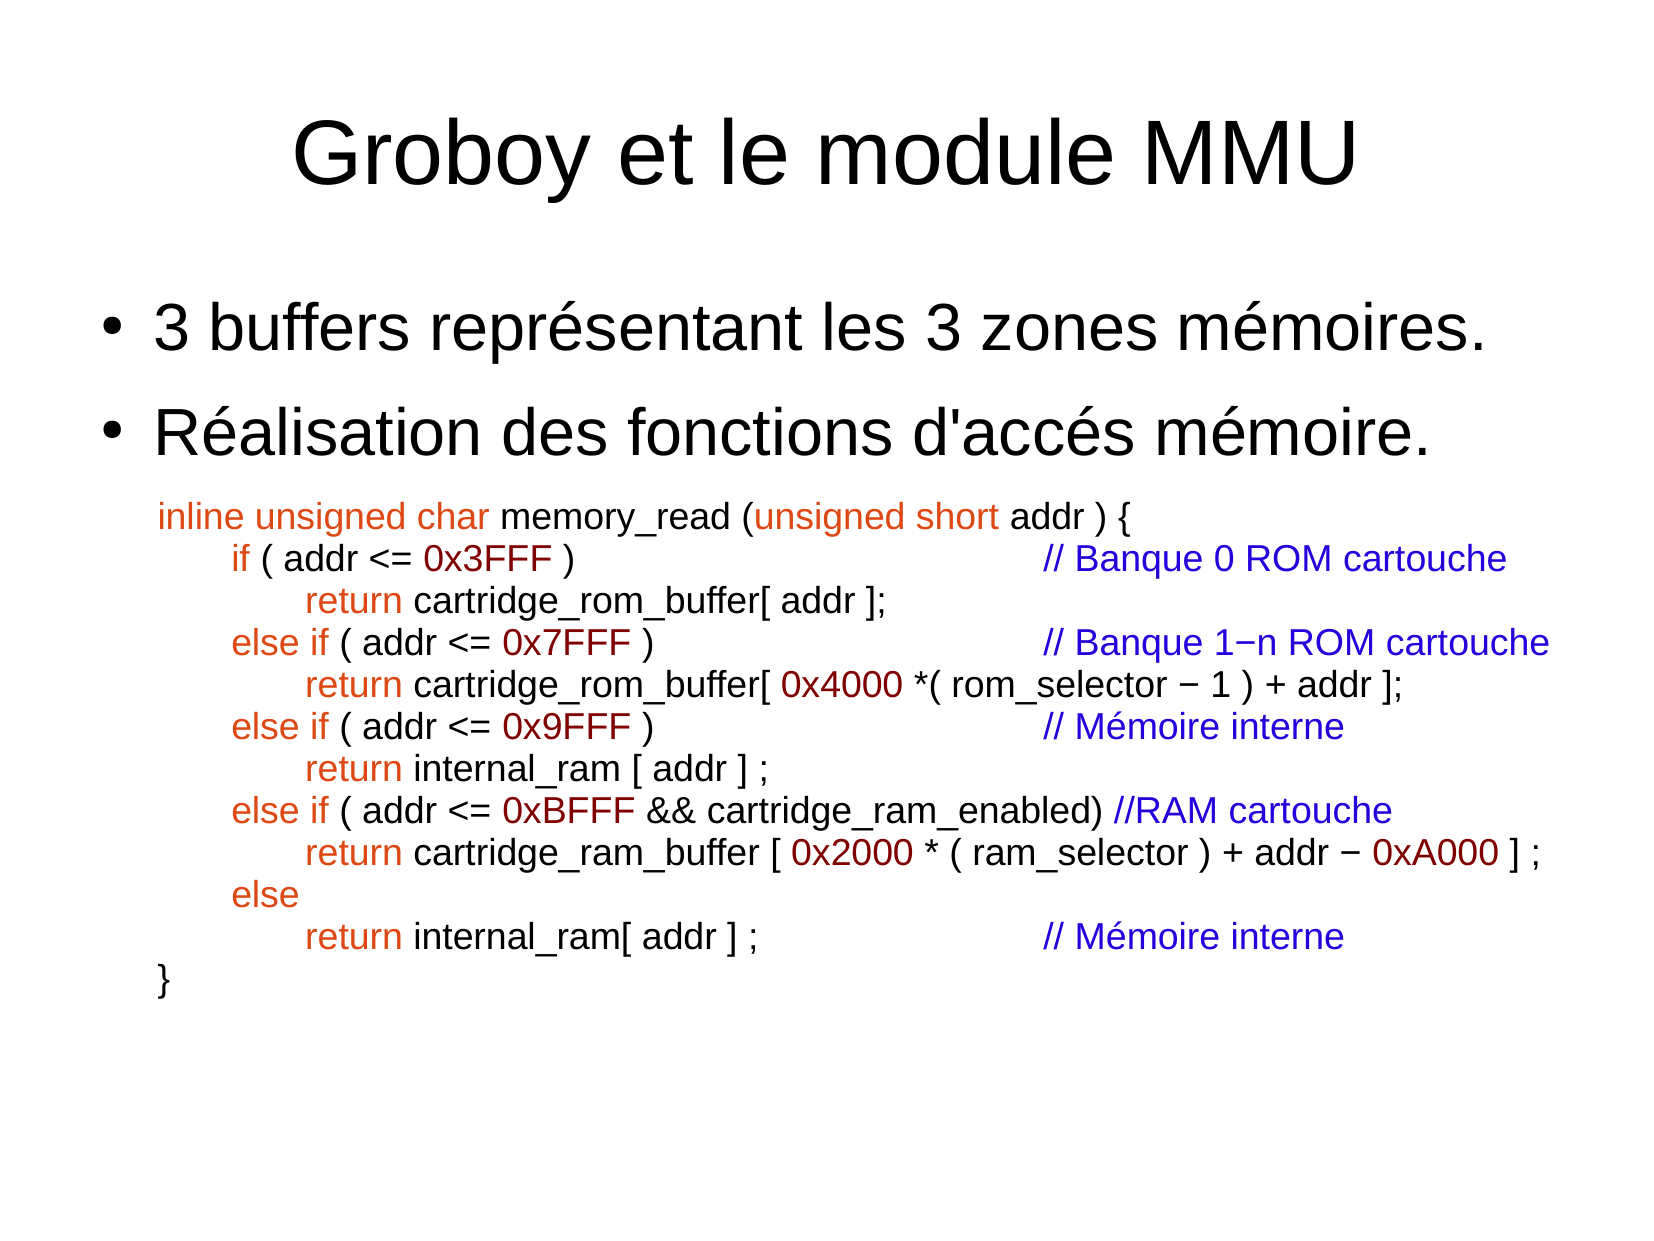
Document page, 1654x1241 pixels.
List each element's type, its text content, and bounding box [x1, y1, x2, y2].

list 3 buffers représentant les 3 zones mémoires. Réalisation des fonctions d'accés mémoire. [82, 290, 1538, 1010]
title Groboy et le module MMU [82, 49, 1571, 257]
text_box inline unsigned char memory_read (unsigned short addr ) { if ( addr <= 0x3FFF ) // Banque 0 ROM cartouche return cartridge_rom_buffer[ addr ]; else if ( addr <= 0x7FFF ) // Banque 1−n ROM cartouche return cartridge_rom_buffer[ 0x4000 *( rom_selector − 1 ) + addr ]; else if ( addr <= 0x9FFF ) // Mémoire interne return internal_ram [ addr ] ; else if ( addr <= 0xBFFF && cartridge_ram_enabled) //RAM cartouche return cartridge_ram_buffer [ 0x2000 * ( ram_selector ) + addr − 0xA000 ] ; else return internal_ram[ addr ] ; // Mémoire interne } [142, 487, 1566, 1049]
